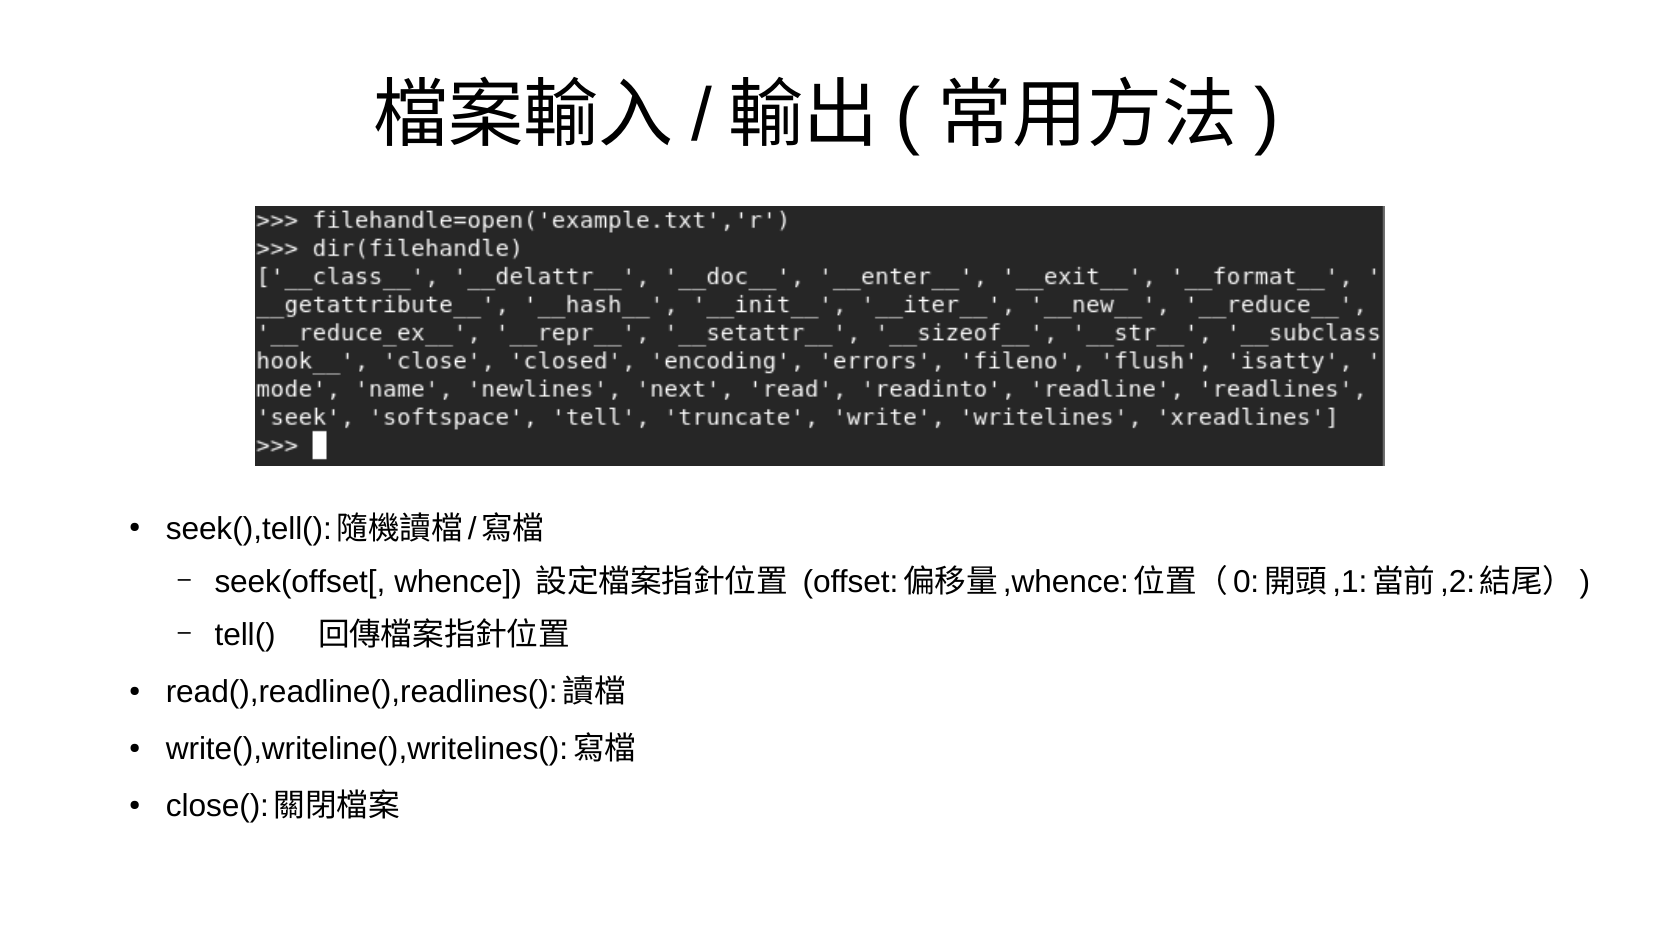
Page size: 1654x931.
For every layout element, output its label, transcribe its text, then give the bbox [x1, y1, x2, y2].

picture [255, 206, 1385, 466]
title 檔案輸入/輸出(常用方法) [82, 37, 1571, 193]
list seek(),tell():隨機讀檔/寫檔 seek(offset[, whence]) 設定檔案指針位置 (offset:偏移量,whence:位置（0:開頭,1:當前,2:結尾）) tell() 回傳檔案指針位置 read(),readline(),readlines():讀檔 write(),writeline(),writelines():寫檔 close():關閉檔案 [116, 510, 1606, 825]
